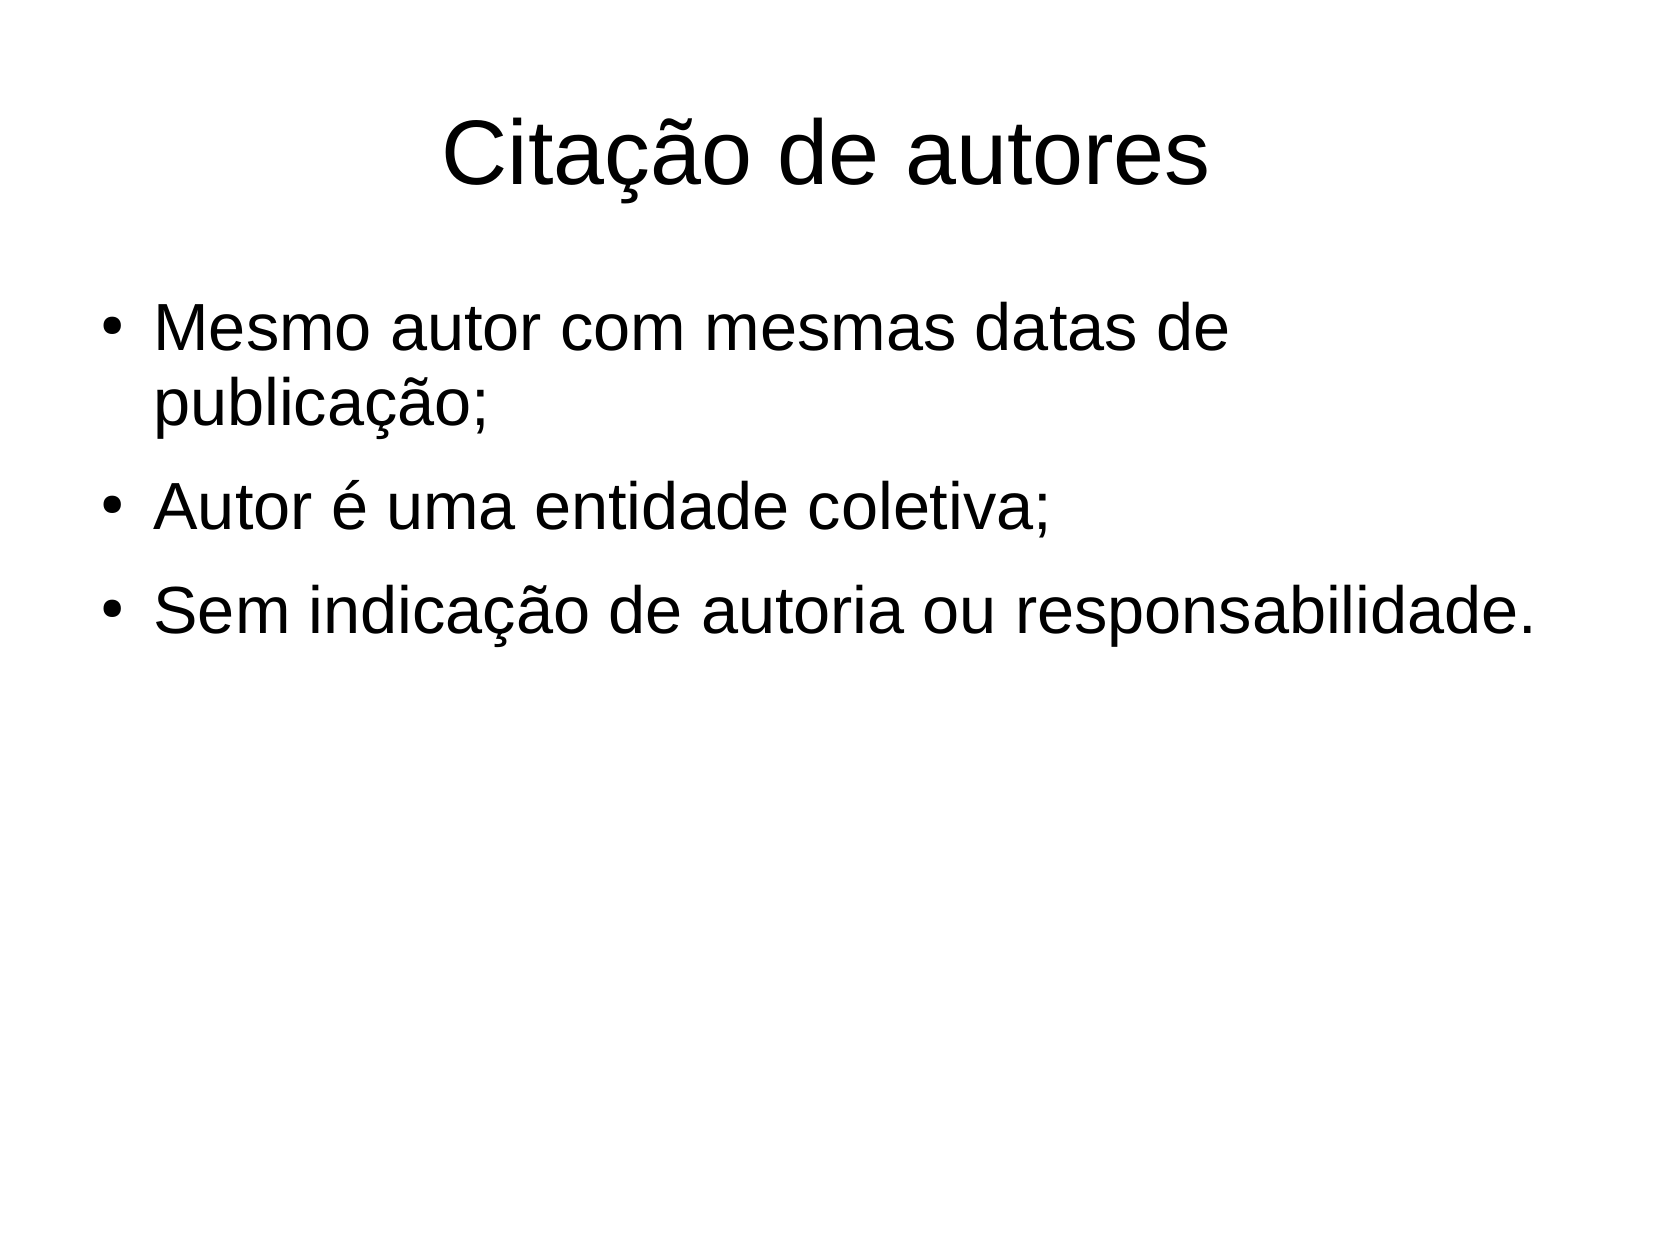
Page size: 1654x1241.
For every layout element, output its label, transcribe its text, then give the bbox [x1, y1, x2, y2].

list Mesmo autor com mesmas datas de publicação; Autor é uma entidade coletiva; Sem indicação de autoria ou responsabilidade. [82, 290, 1571, 1010]
title Citação de autores [82, 49, 1571, 257]
